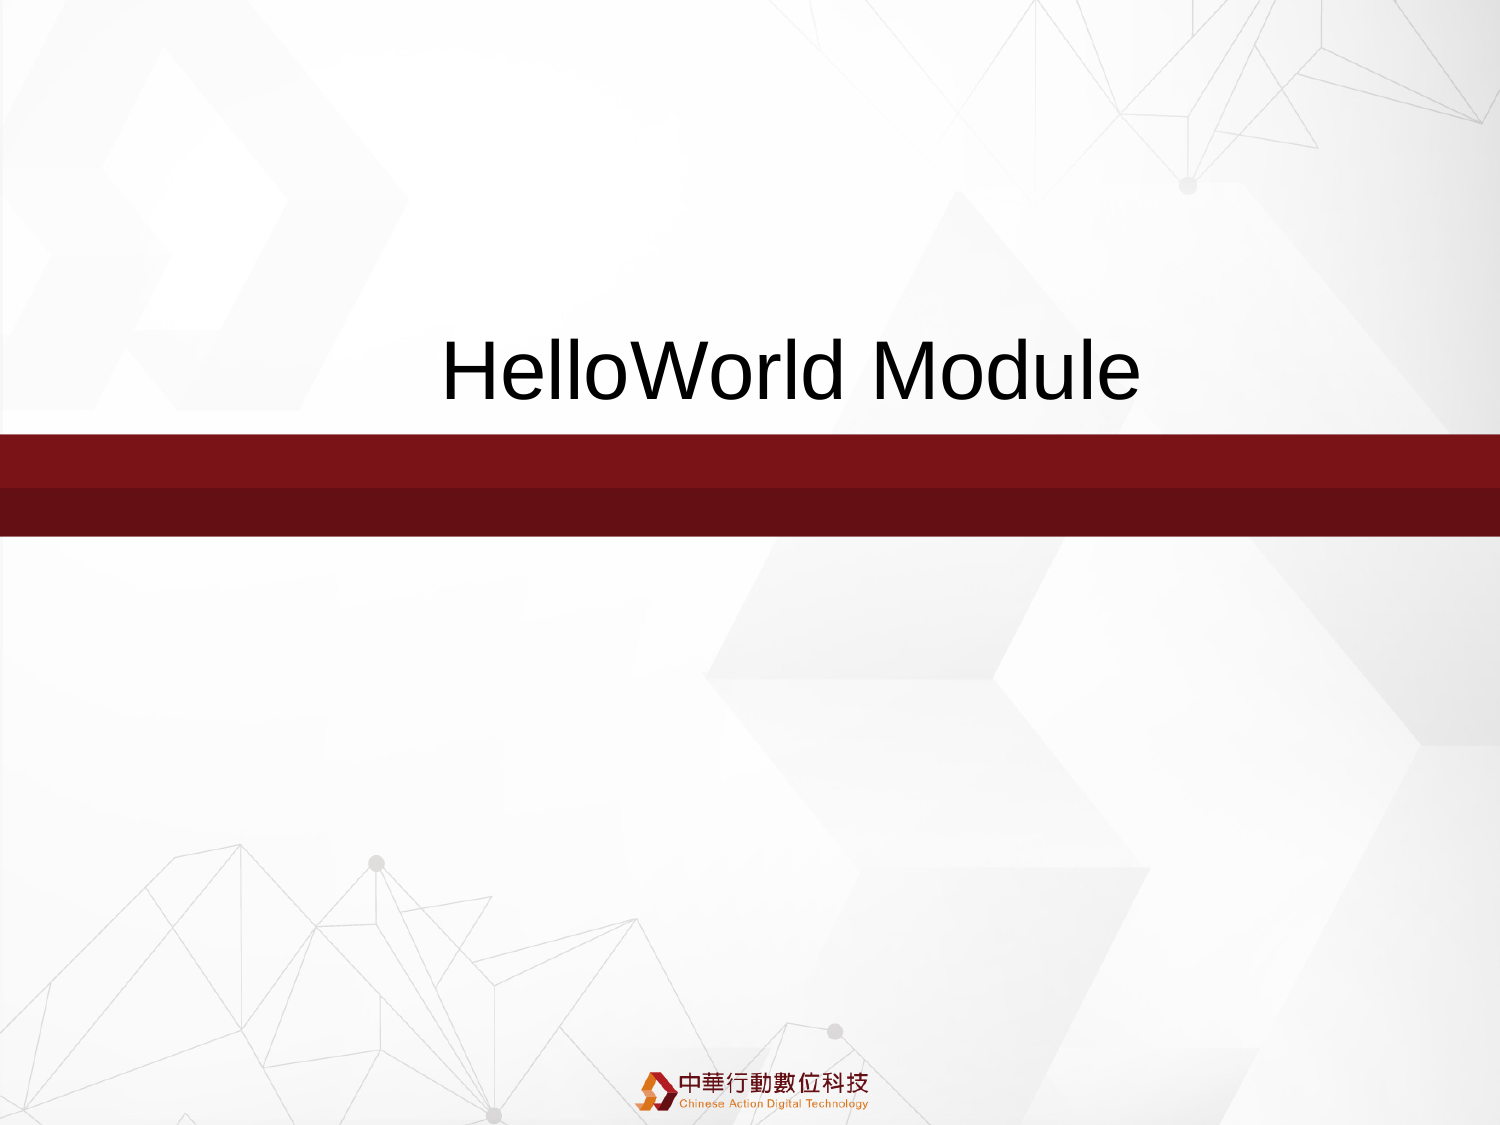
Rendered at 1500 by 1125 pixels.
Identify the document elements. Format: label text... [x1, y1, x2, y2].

picture [0, 0, 1500, 1125]
title HelloWorld Module [151, 308, 1403, 430]
